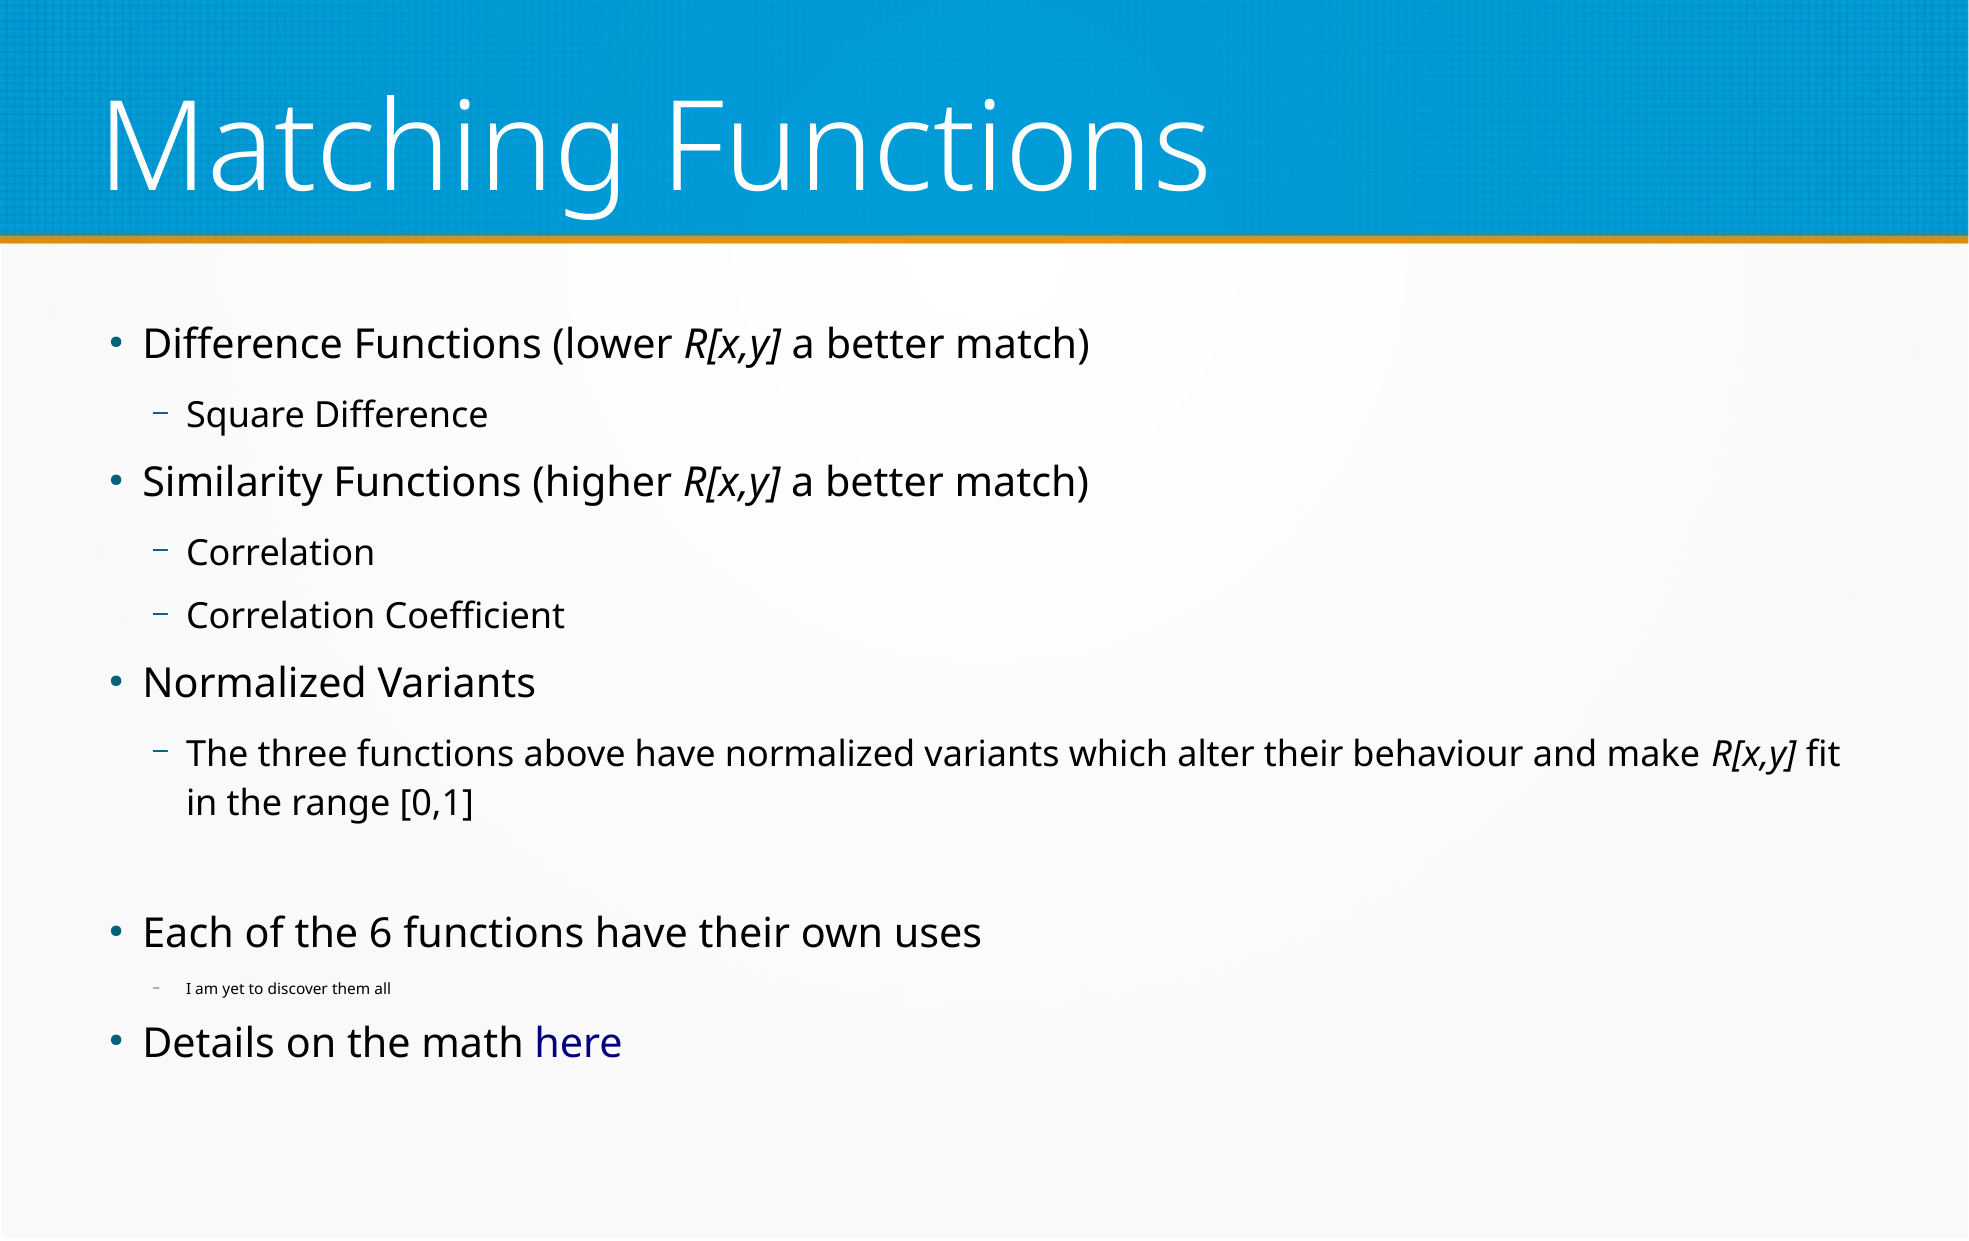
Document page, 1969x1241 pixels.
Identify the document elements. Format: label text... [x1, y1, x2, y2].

list Difference Functions (lower R[x,y] a better match) Square Difference Similarity Functions (higher R[x,y] a better match) Correlation Correlation Coefficient Normalized Variants The three functions above have normalized variants which alter their behaviour and make R[x,y] fit in the range [0,1] Each of the 6 functions have their own uses I am yet to discover them all Details on the math here [98, 315, 1861, 1081]
picture [0, 233, 1969, 1241]
title Matching Functions [98, 19, 1870, 227]
